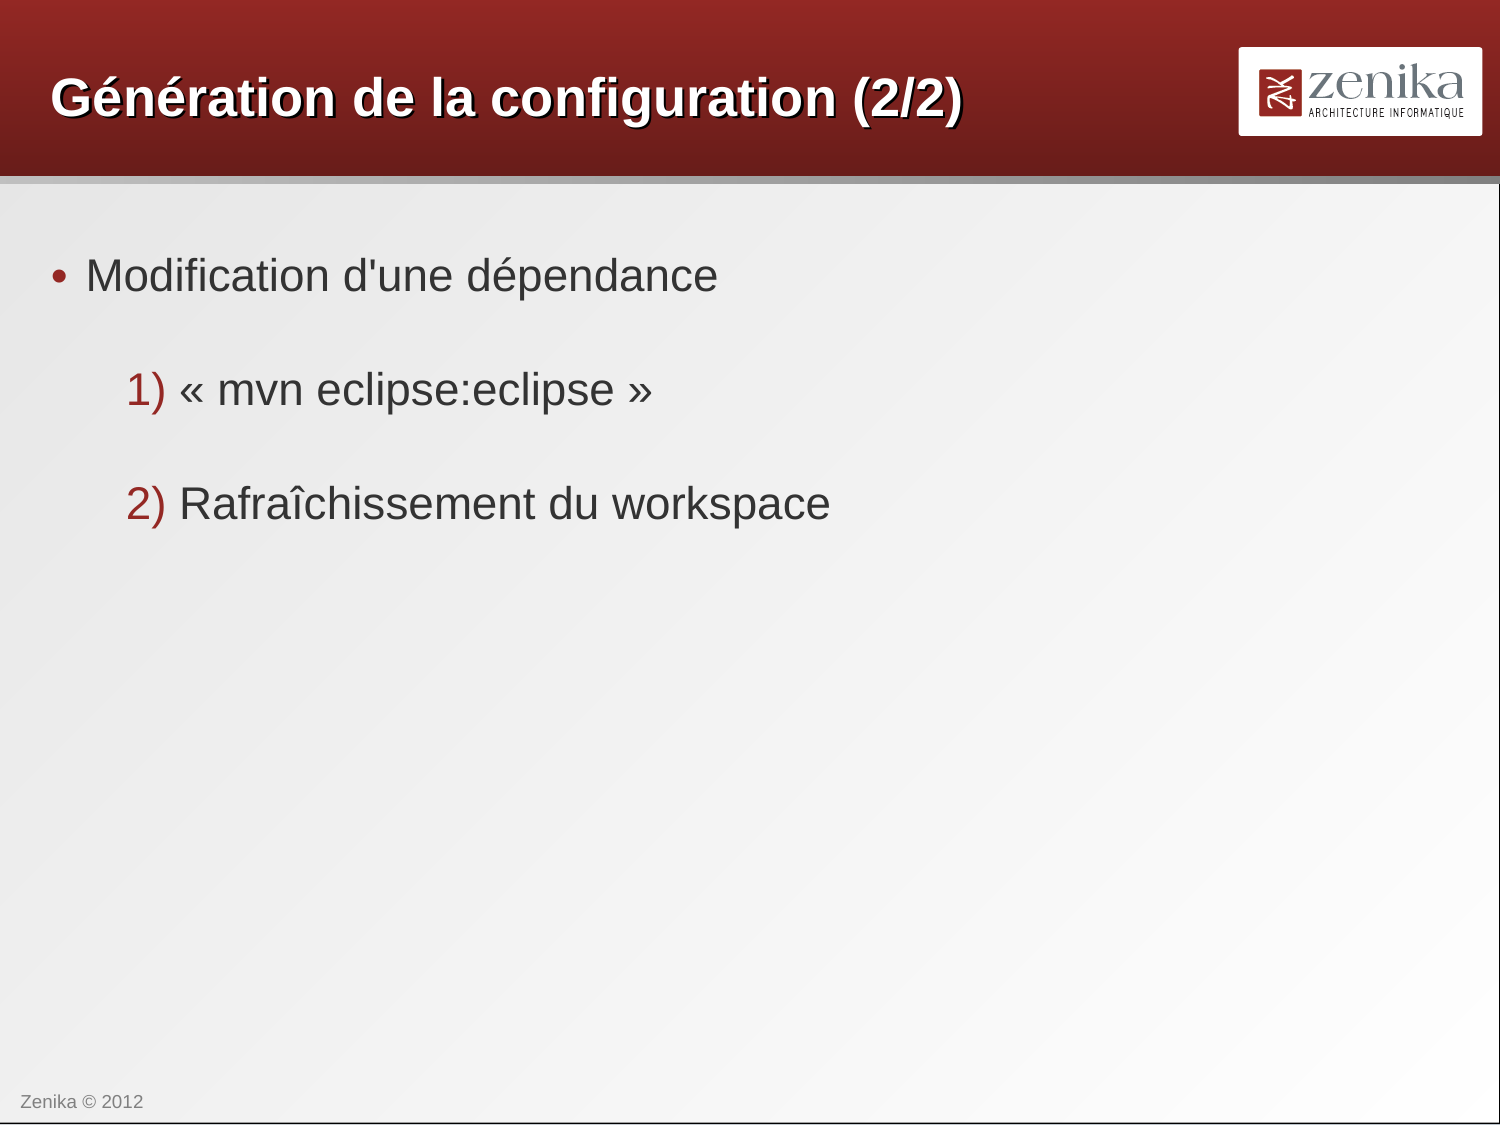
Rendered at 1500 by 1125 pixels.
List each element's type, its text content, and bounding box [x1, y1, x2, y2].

picture [1257, 58, 1464, 125]
title Génération de la configuration (2/2) [50, 15, 1206, 180]
list Modification d'une dépendance « mvn eclipse:eclipse » Rafraîchissement du workspace [50, 249, 1435, 1079]
